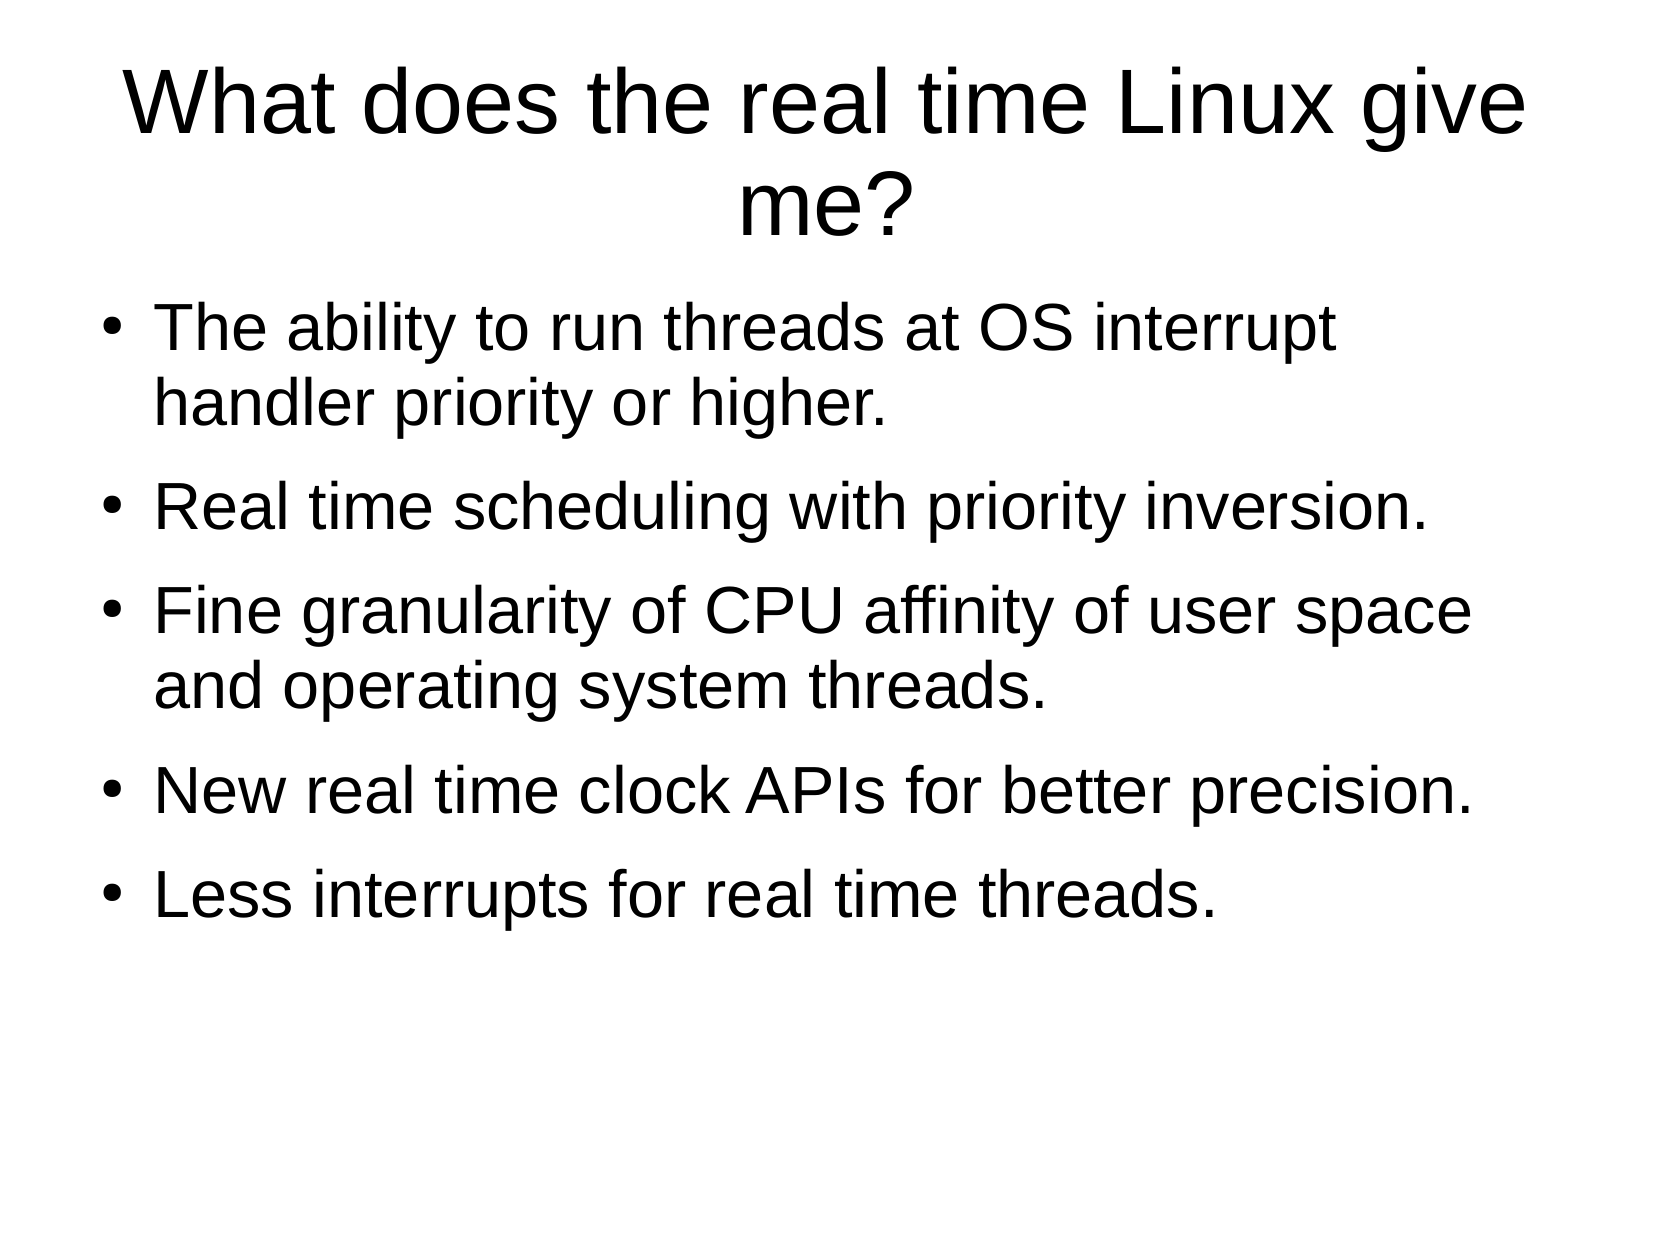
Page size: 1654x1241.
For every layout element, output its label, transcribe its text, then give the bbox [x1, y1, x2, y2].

list The ability to run threads at OS interrupt handler priority or higher. Real time scheduling with priority inversion. Fine granularity of CPU affinity of user space and operating system threads. New real time clock APIs for better precision. Less interrupts for real time threads. [82, 290, 1538, 1010]
title What does the real time Linux give me? [82, 49, 1571, 257]
